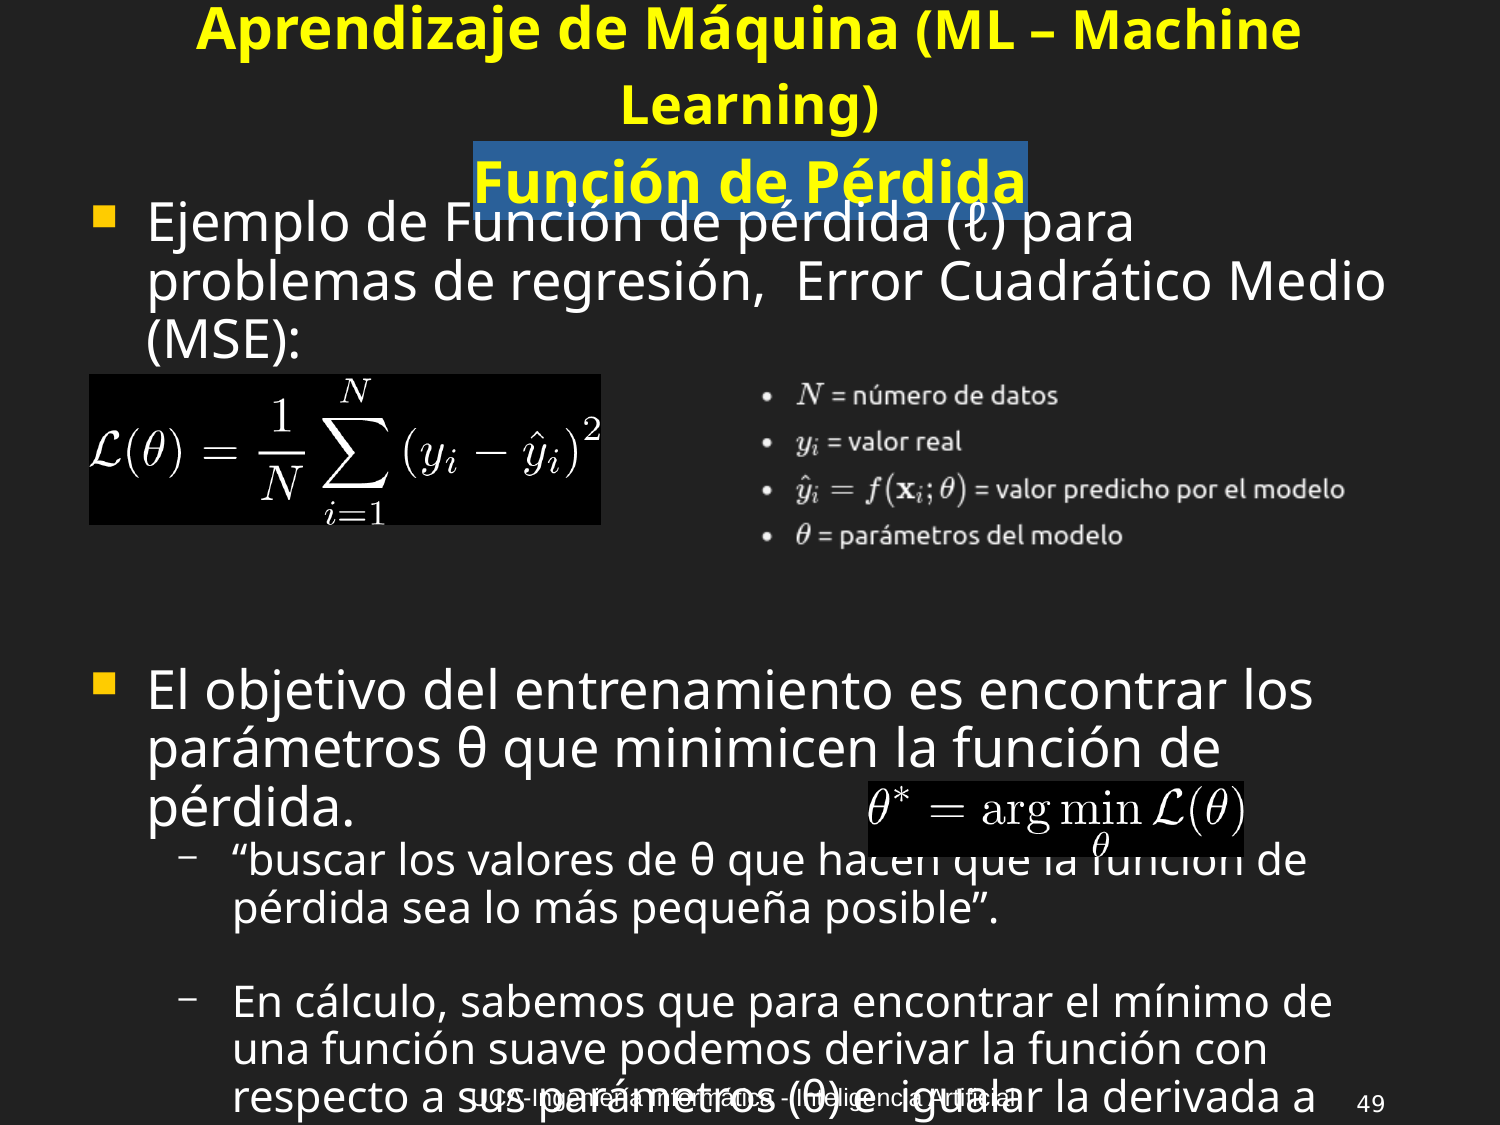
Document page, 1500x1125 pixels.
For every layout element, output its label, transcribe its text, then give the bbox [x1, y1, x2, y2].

picture [868, 781, 1244, 857]
title Aprendizaje de Máquina (ML – Machine Learning) Función de Pérdida [75, 45, 1425, 162]
picture [89, 374, 601, 526]
text_box Ejemplo de Función de pérdida (ℓ) para problemas de regresión, Error Cuadrático Medio (MSE): El objetivo del entrenamiento es encontrar los parámetros θ que minimicen la función de pérdida. “buscar los valores de θ que hacen que la función de pérdida sea lo más pequeña posible”. En cálculo, sabemos que para encontrar el mínimo de una función suave podemos derivar la función con respecto a sus parámetros (θ) e igualar la derivada a cero. [75, 187, 1426, 1005]
picture [665, 354, 1463, 601]
